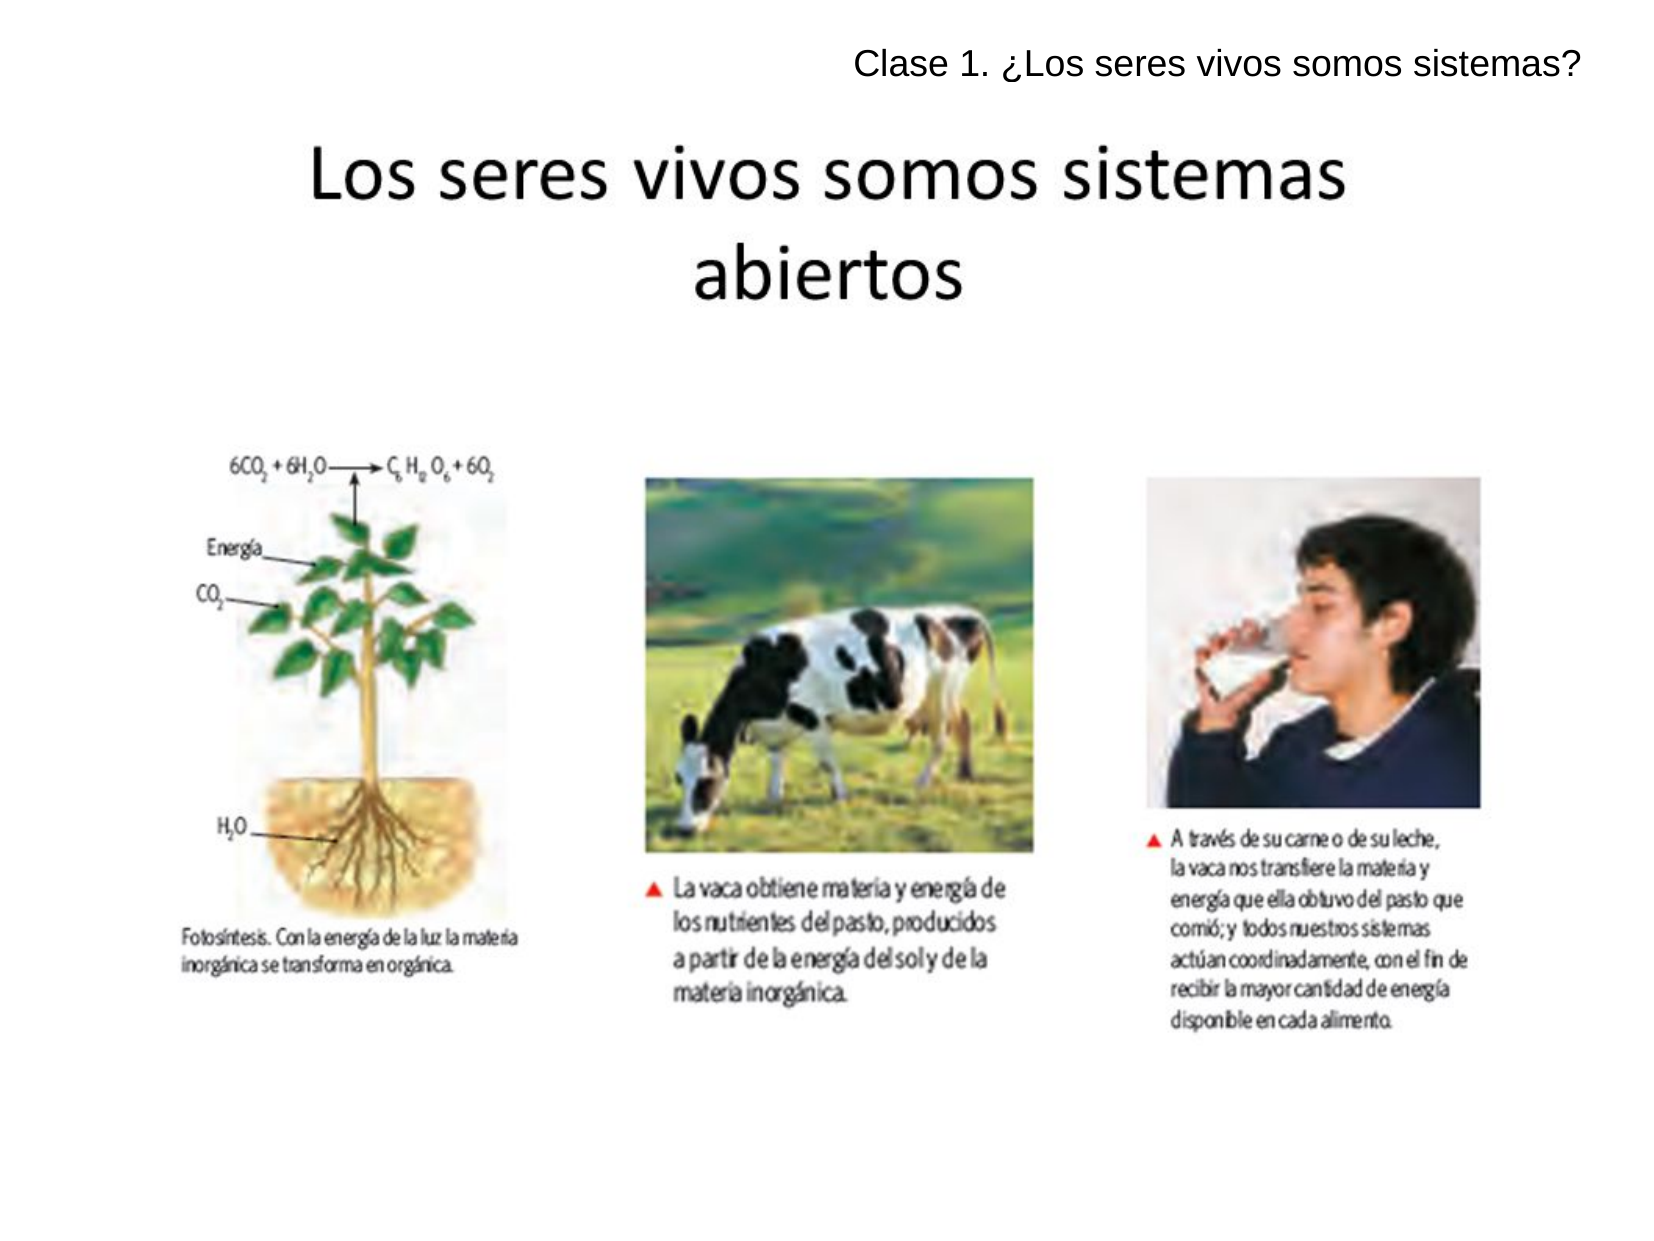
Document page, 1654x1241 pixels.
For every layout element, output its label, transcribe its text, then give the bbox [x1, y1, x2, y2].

picture [78, 82, 1579, 1208]
text_box Clase 1. ¿Los seres vivos somos sistemas? [838, 35, 1630, 95]
